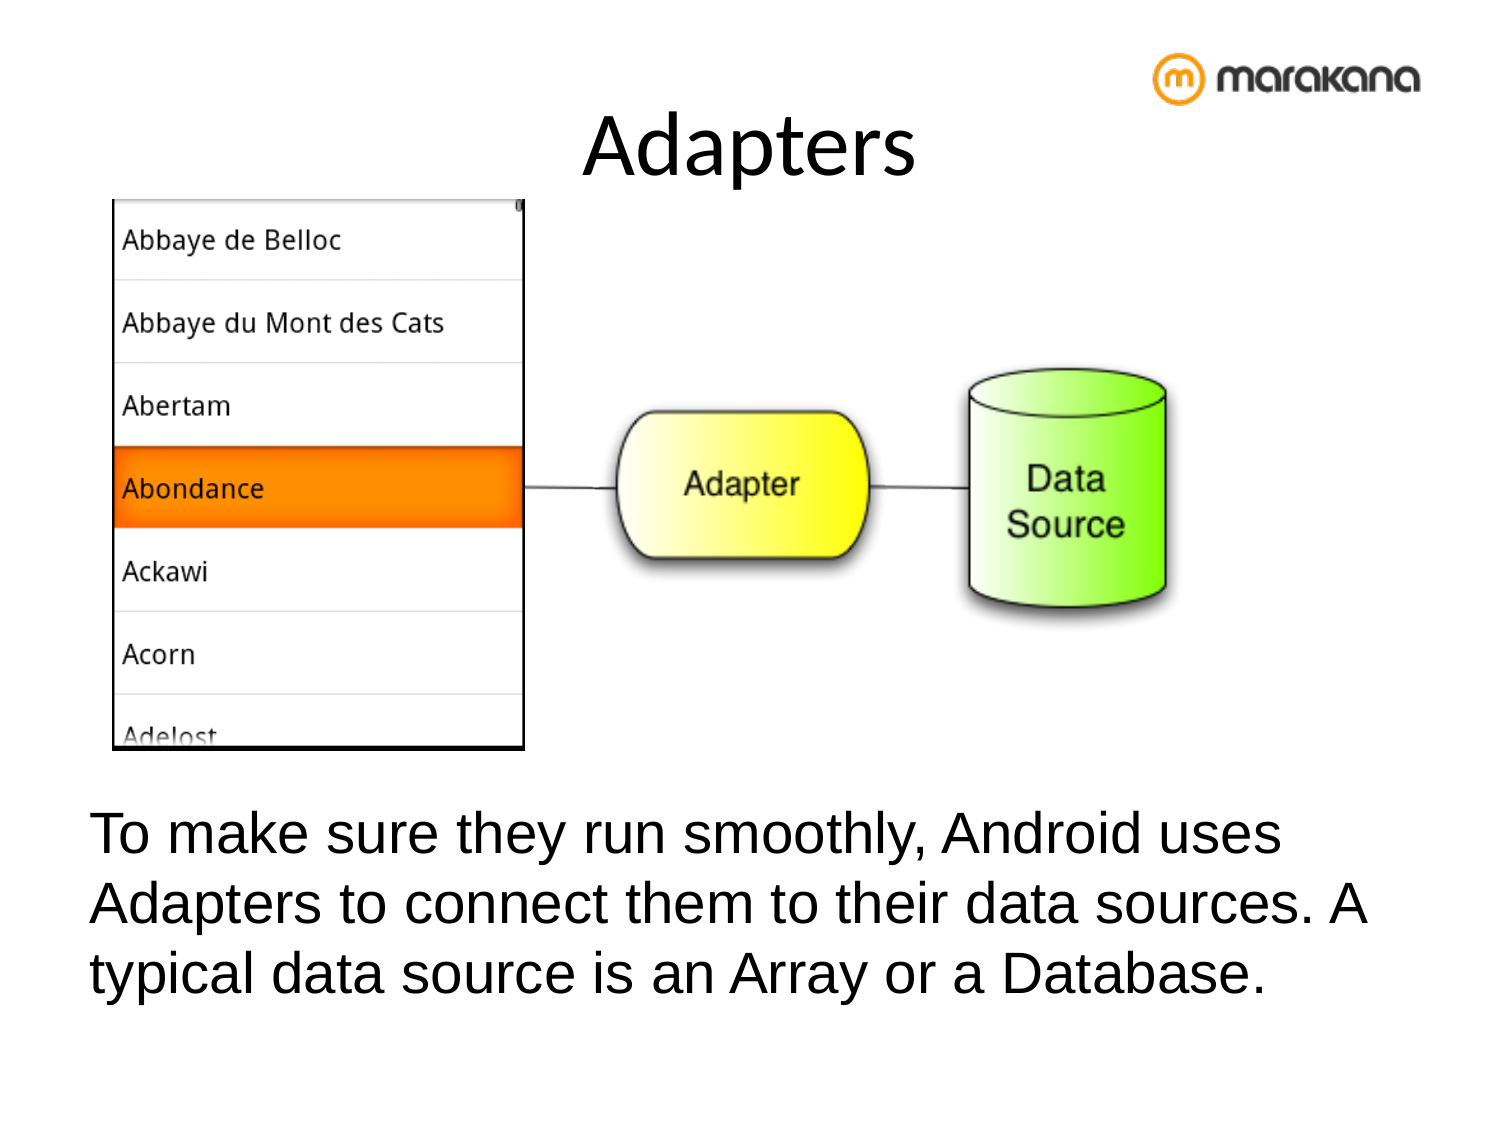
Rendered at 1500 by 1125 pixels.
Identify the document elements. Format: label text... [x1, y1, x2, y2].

text_box To make sure they run smoothly, Android uses Adapters to connect them to their data sources. A typical data source is an Array or a Database. [74, 787, 1425, 1083]
title Adapters [75, 45, 1425, 233]
picture [112, 199, 1188, 752]
